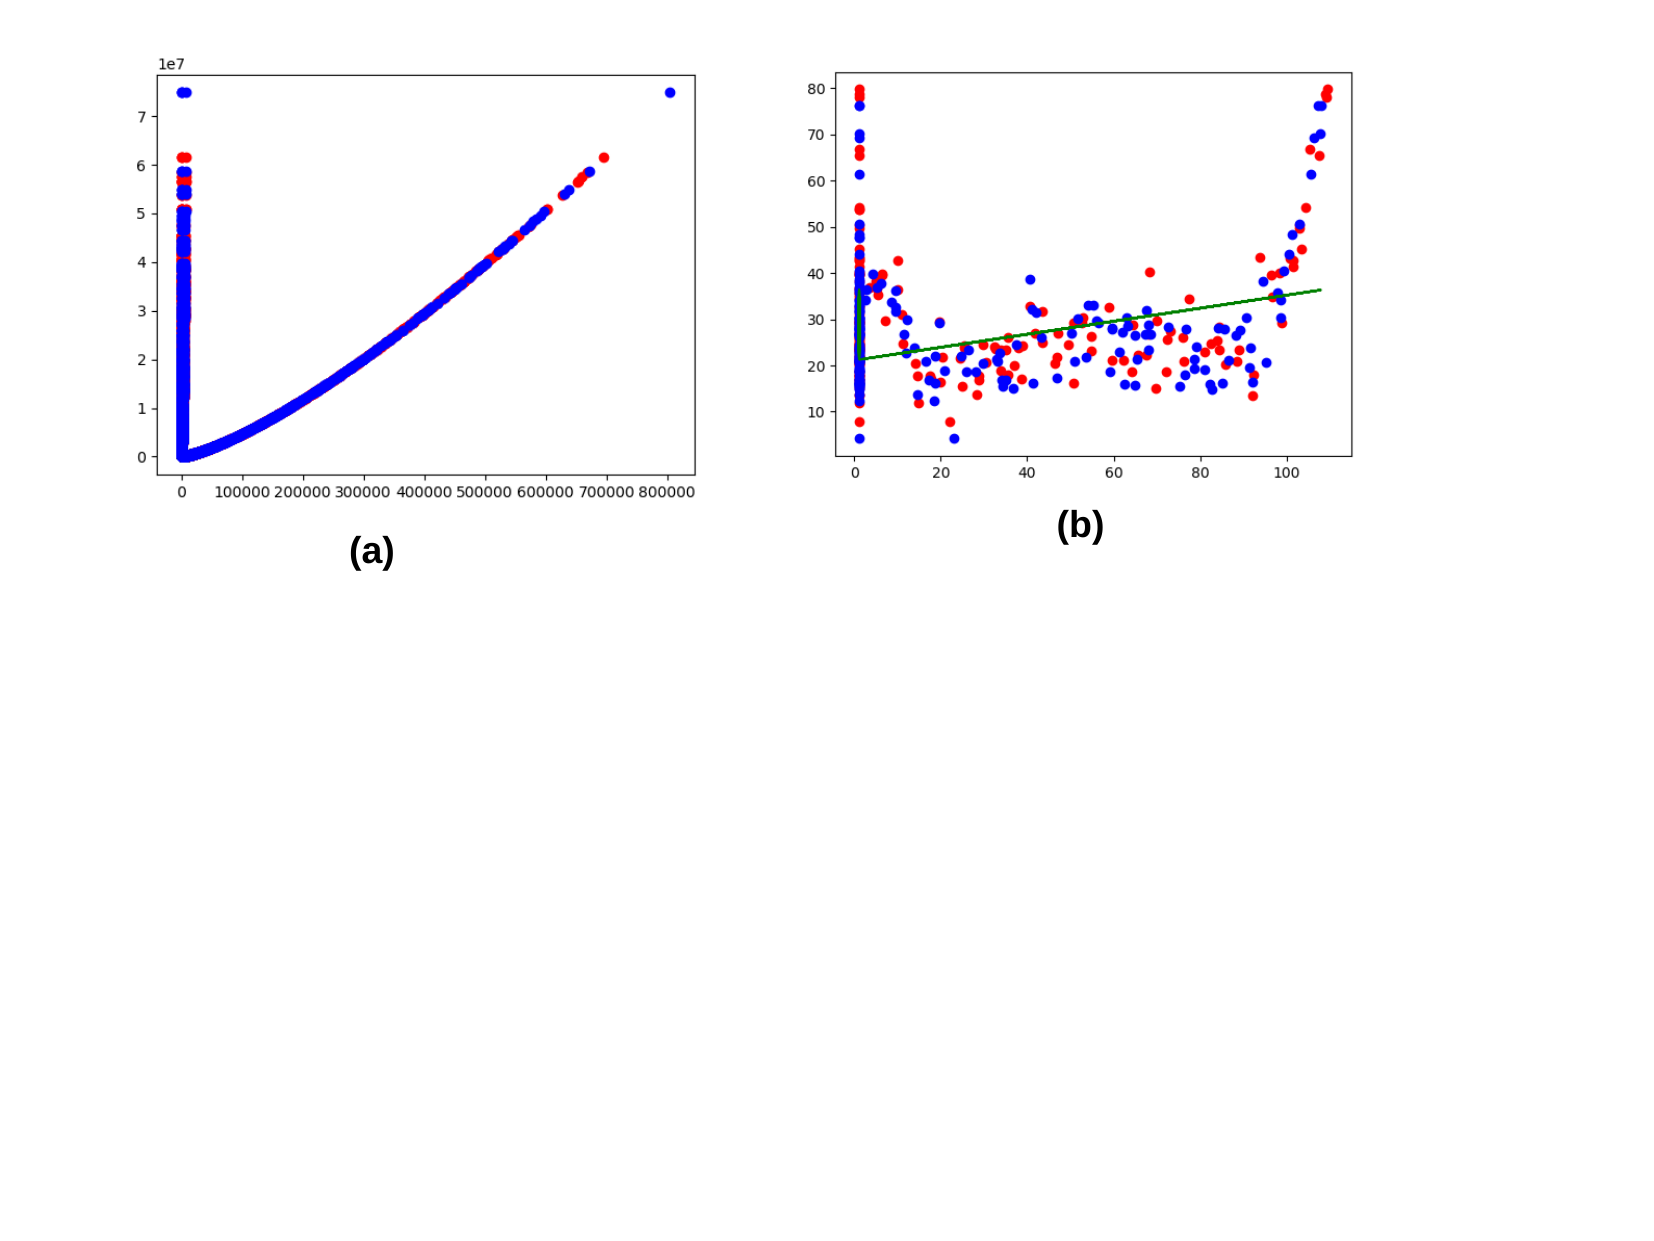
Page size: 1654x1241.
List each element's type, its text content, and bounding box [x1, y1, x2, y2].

text_box (b) [968, 496, 1193, 553]
picture [70, 12, 1418, 532]
text_box (a) [259, 521, 485, 579]
